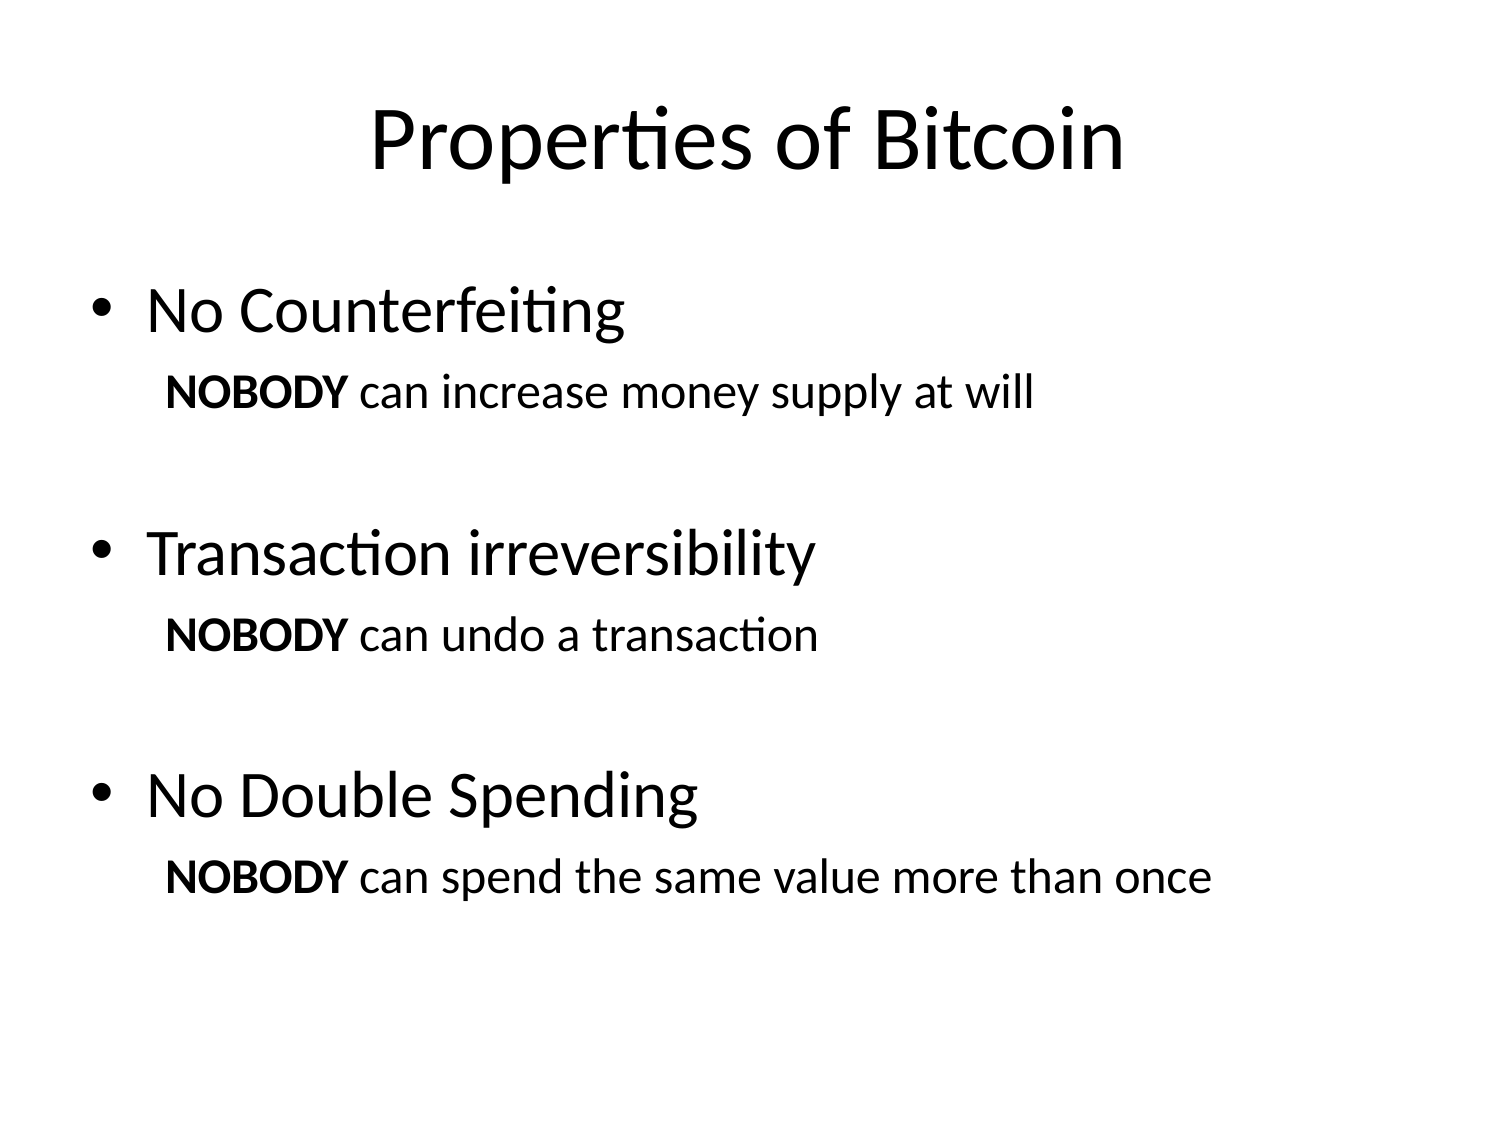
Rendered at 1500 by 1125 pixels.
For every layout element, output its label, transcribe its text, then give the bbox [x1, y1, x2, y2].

title Properties of Bitcoin [90, 33, 1410, 266]
text_box No Counterfeiting NOBODY can increase money supply at will Transaction irreversibility NOBODY can undo a transaction No Double Spending NOBODY can spend the same value more than once [87, 265, 1221, 904]
